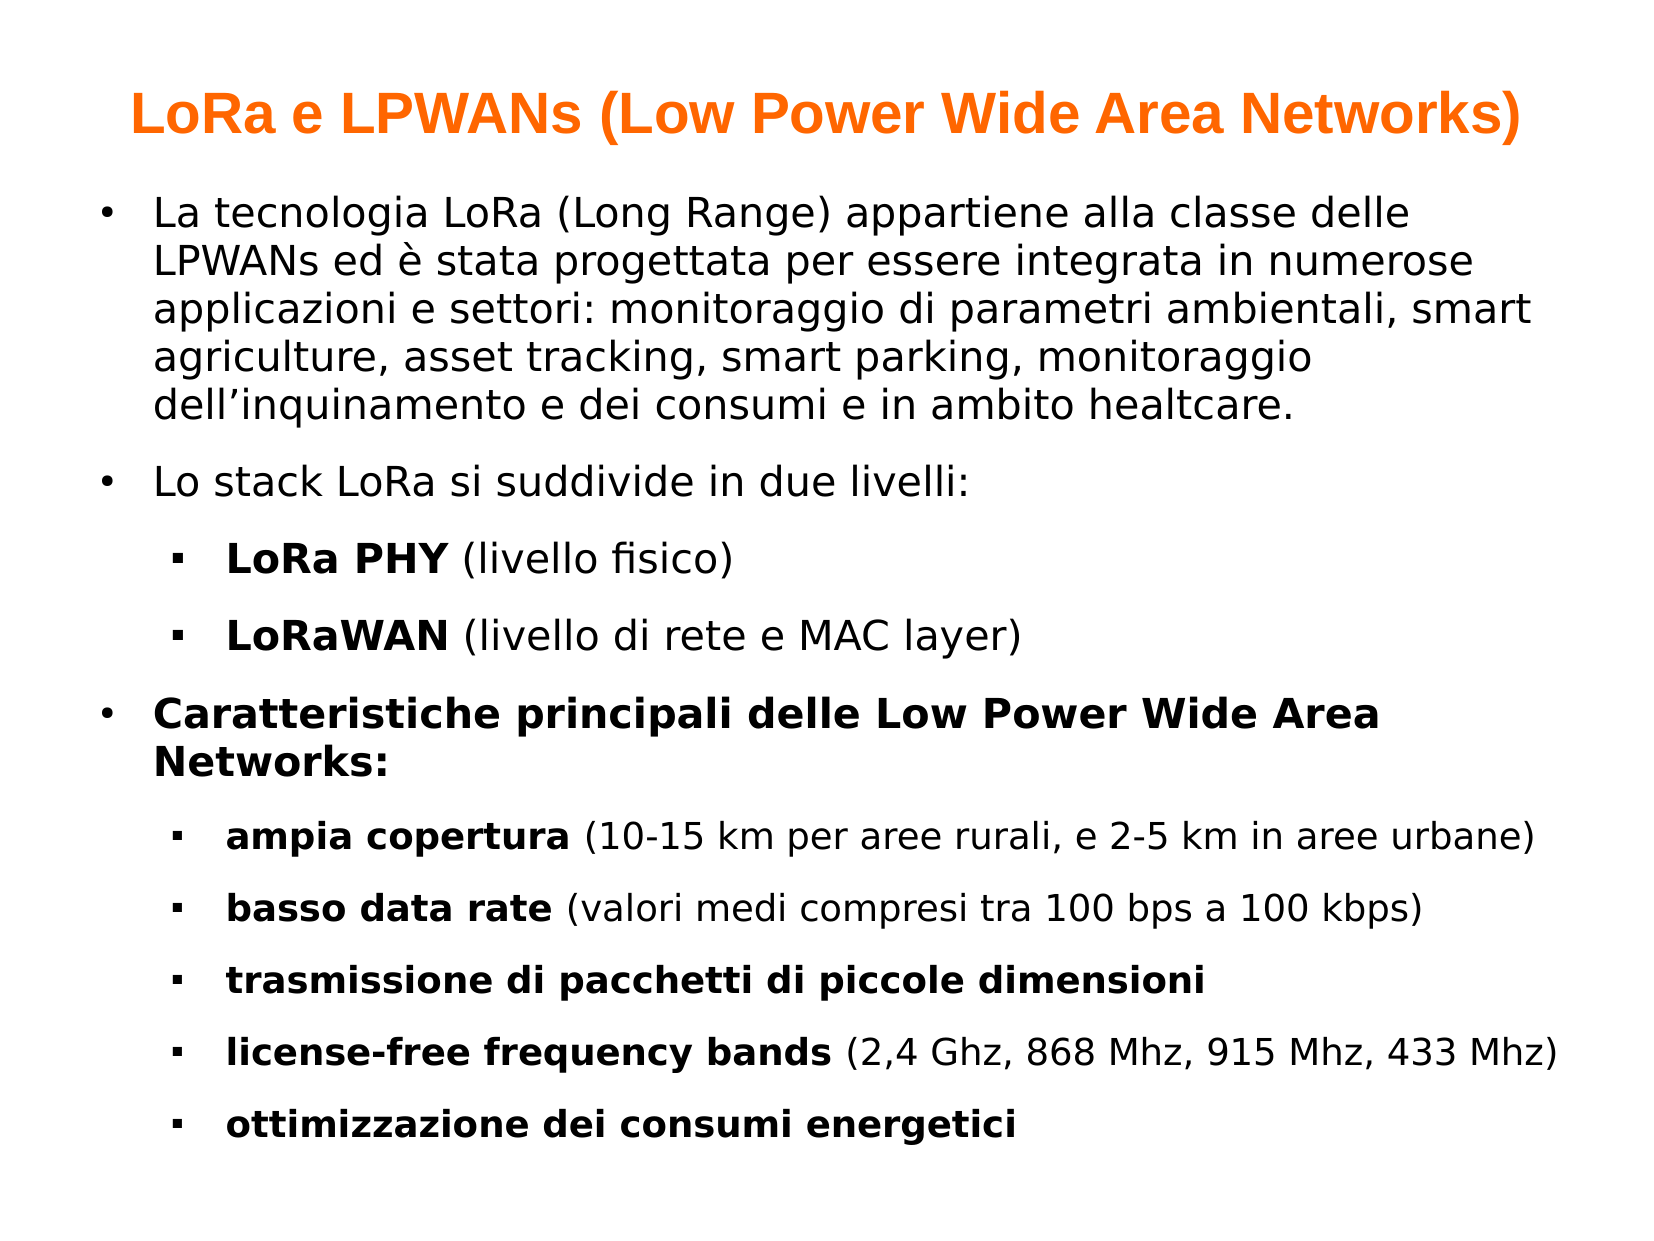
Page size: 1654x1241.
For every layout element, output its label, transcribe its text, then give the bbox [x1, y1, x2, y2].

list La tecnologia LoRa (Long Range) appartiene alla classe delle LPWANs ed è stata progettata per essere integrata in numerose applicazioni e settori: monitoraggio di parametri ambientali, smart agriculture, asset tracking, smart parking, monitoraggio dell’inquinamento e dei consumi e in ambito healtcare. Lo stack LoRa si suddivide in due livelli: LoRa PHY (livello fisico) LoRaWAN (livello di rete e MAC layer) Caratteristiche principali delle Low Power Wide Area Networks: ampia copertura (10-15 km per aree rurali, e 2-5 km in aree urbane) basso data rate (valori medi compresi tra 100 bps a 100 kbps) trasmissione di pacchetti di piccole dimensioni license-free frequency bands (2,4 Ghz, 868 Mhz, 915 Mhz, 433 Mhz) ottimizzazione dei consumi energetici [82, 188, 1571, 1182]
title LoRa e LPWANs (Low Power Wide Area Networks) [82, 49, 1571, 178]
